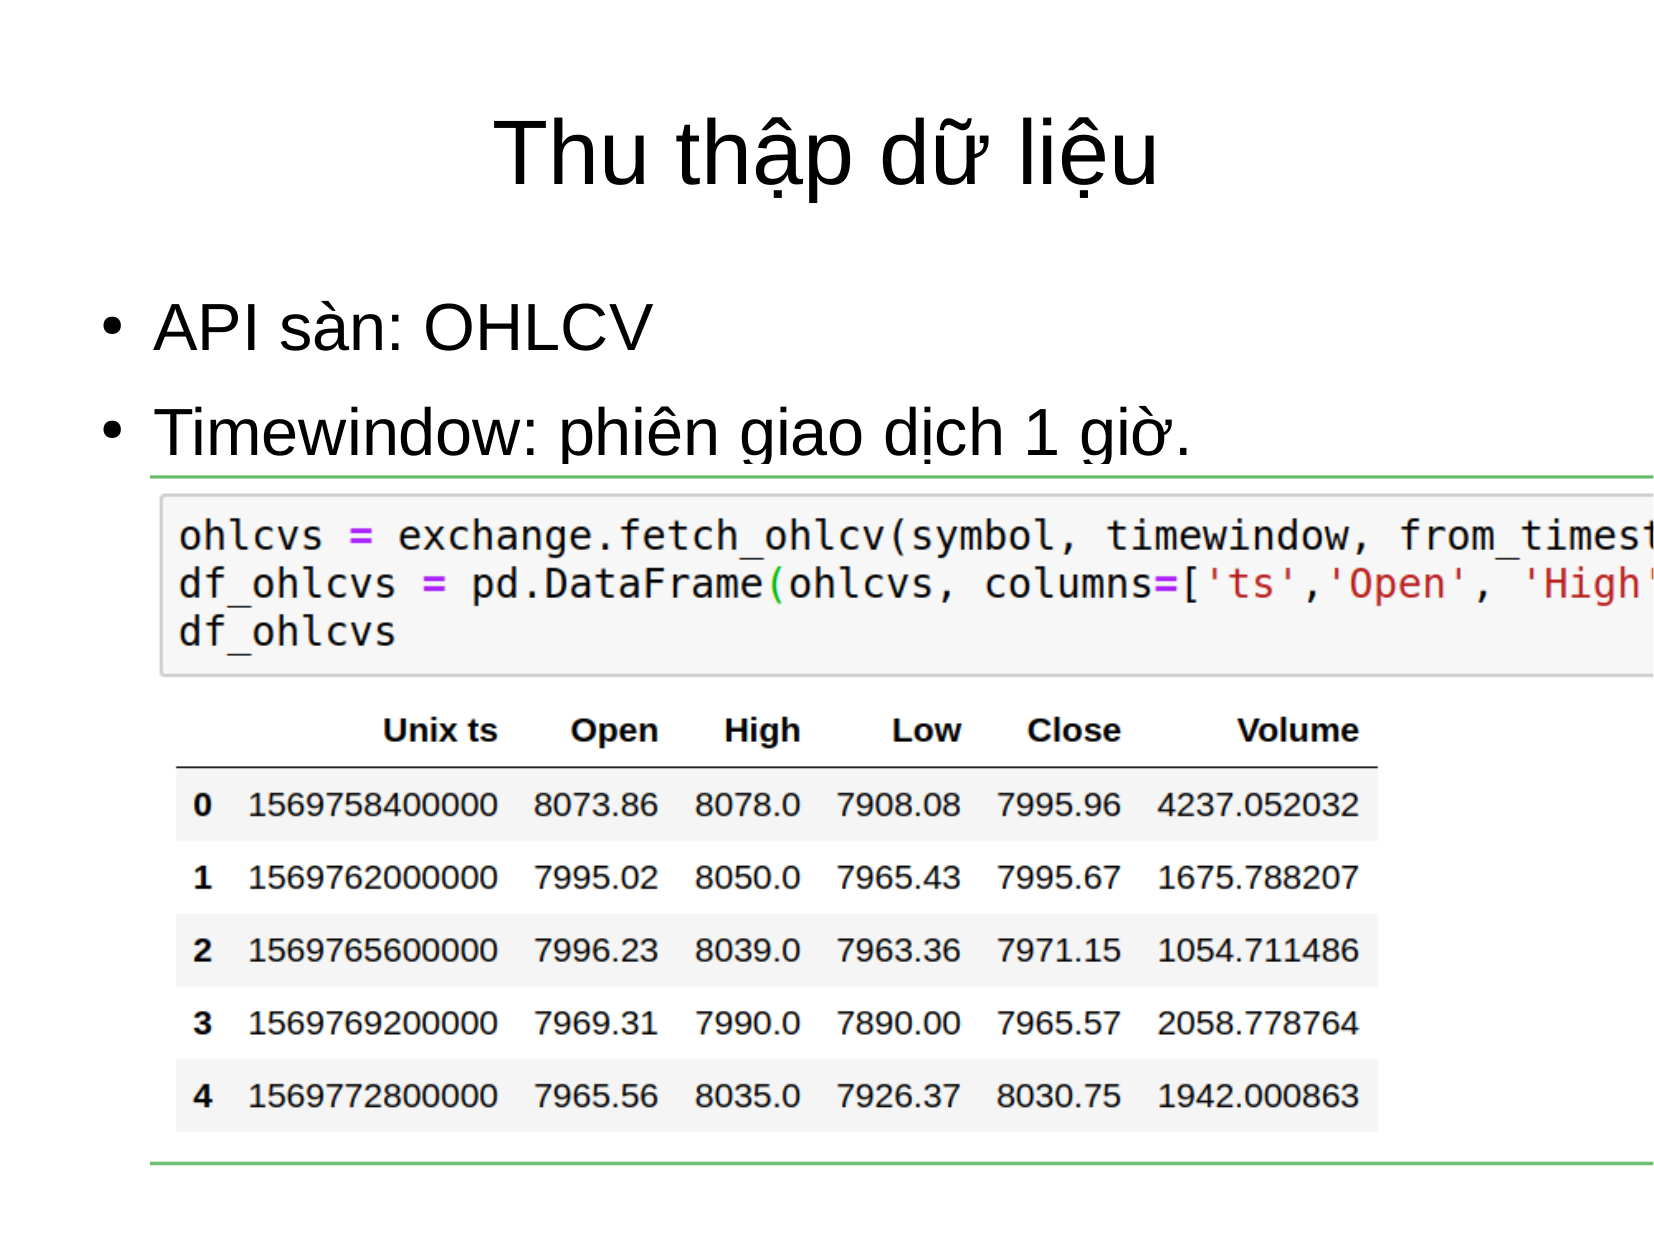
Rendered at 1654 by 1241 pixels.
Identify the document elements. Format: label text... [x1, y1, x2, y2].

picture [150, 464, 1654, 1182]
list API sàn: OHLCV Timewindow: phiên giao dịch 1 giờ. [82, 290, 1571, 1010]
title Thu thập dữ liệu [82, 49, 1571, 257]
